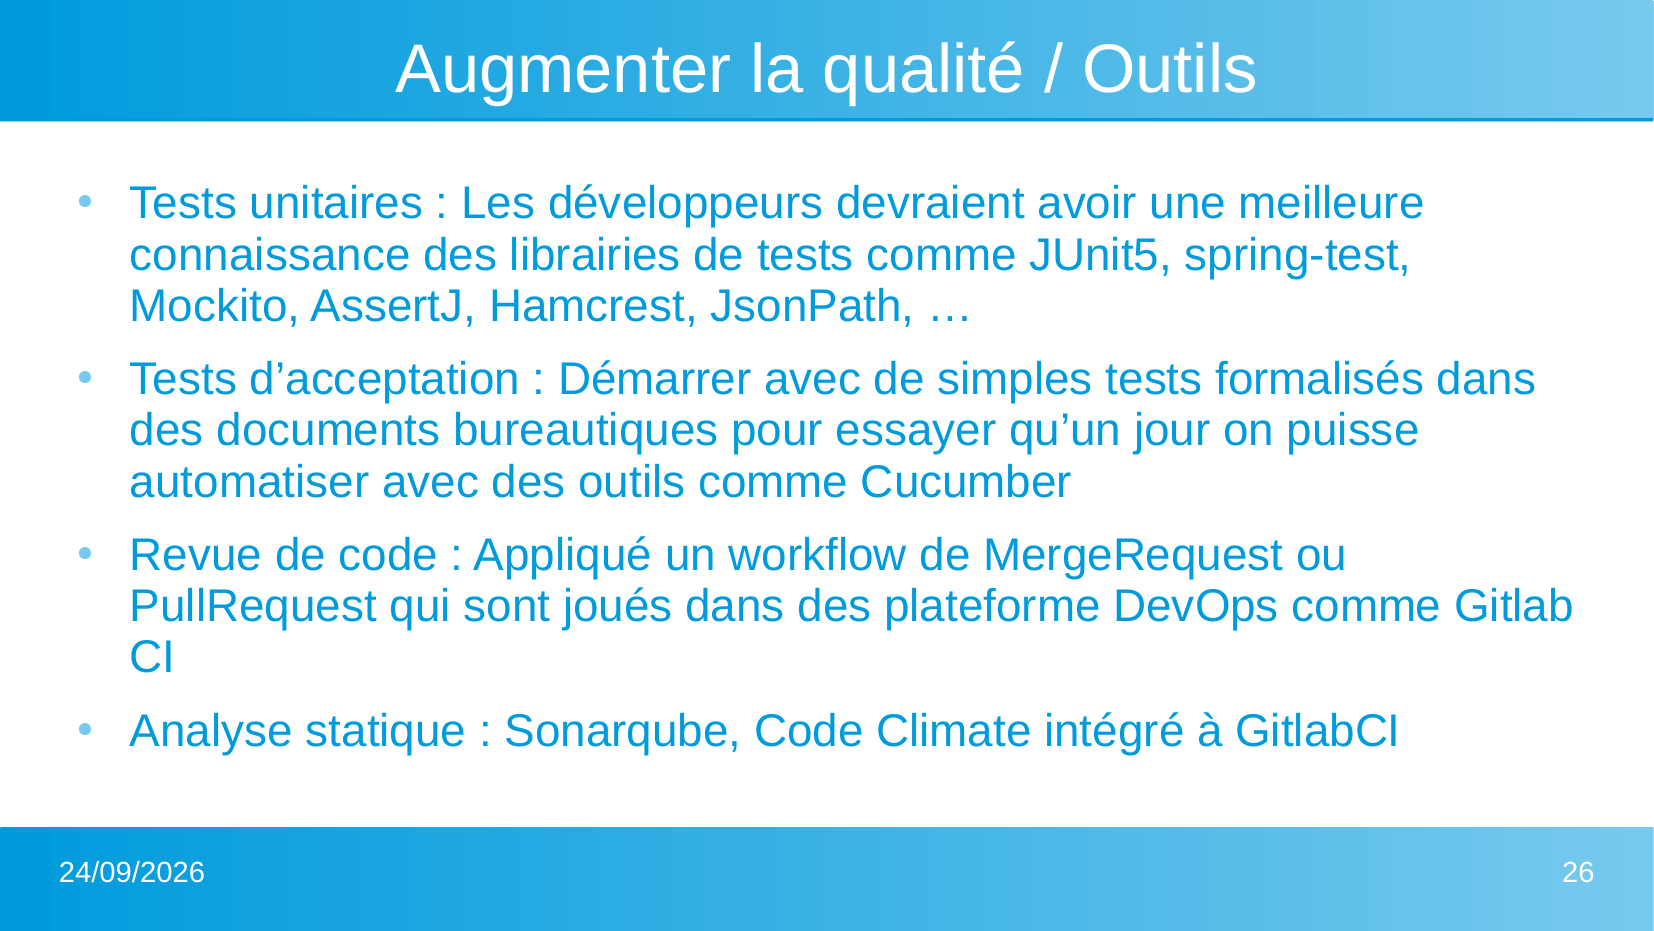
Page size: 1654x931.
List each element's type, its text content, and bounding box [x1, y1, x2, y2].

title Augmenter la qualité / Outils [59, 29, 1595, 108]
list Tests unitaires : Les développeurs devraient avoir une meilleure connaissance des librairies de tests comme JUnit5, spring-test, Mockito, AssertJ, Hamcrest, JsonPath, … Tests d’acceptation : Démarrer avec de simples tests formalisés dans des documents bureautiques pour essayer qu’un jour on puisse automatiser avec des outils comme Cucumber Revue de code : Appliqué un workflow de MergeRequest ou PullRequest qui sont joués dans des plateforme DevOps comme Gitlab CI Analyse statique : Sonarqube, Code Climate intégré à GitlabCI [59, 177, 1595, 768]
